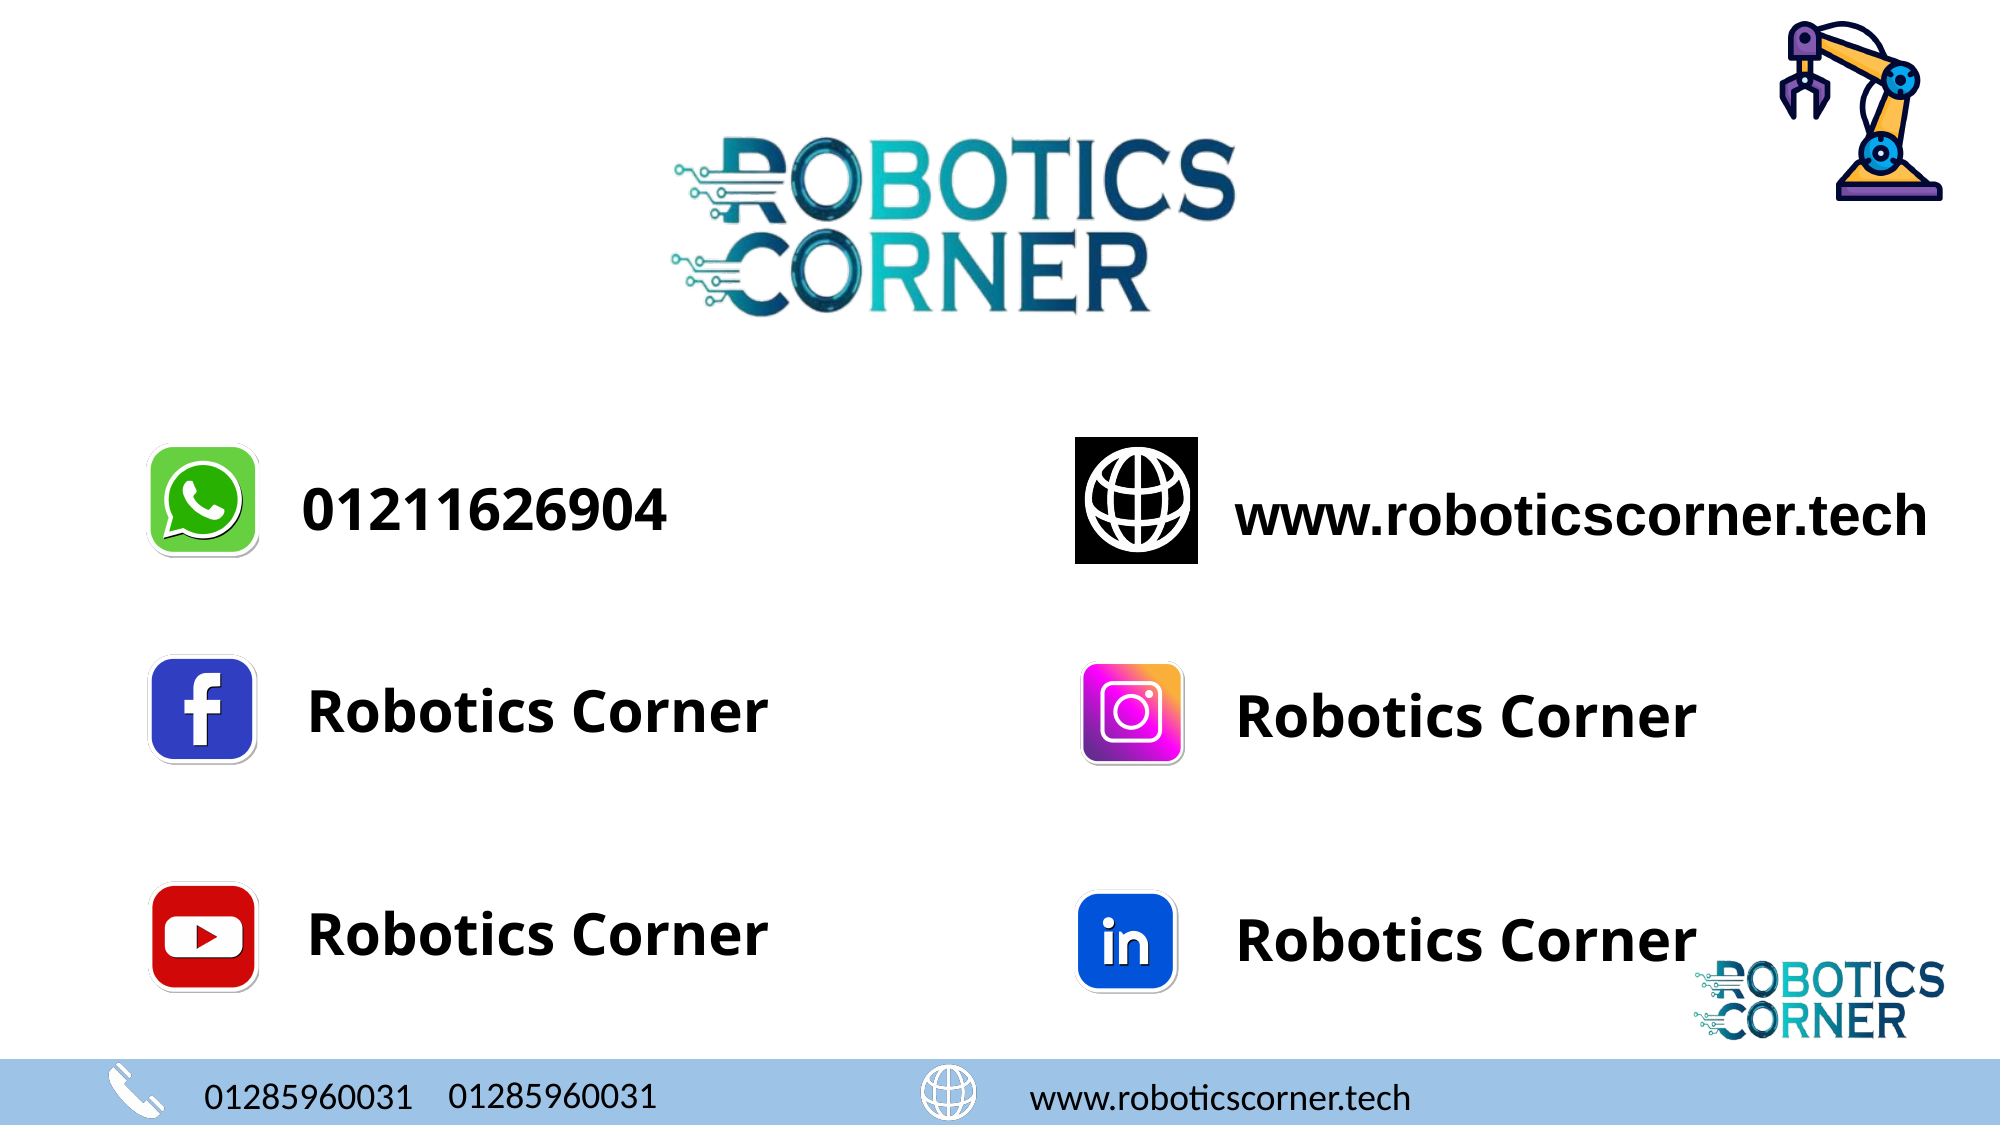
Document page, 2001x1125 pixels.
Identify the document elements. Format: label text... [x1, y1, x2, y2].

picture [103, 1057, 170, 1124]
picture [1074, 655, 1186, 775]
text_box Robotics Corner [291, 666, 845, 822]
text_box www.roboticscorner.tech [1219, 469, 1969, 556]
picture [641, 0, 1256, 564]
text_box Robotics Corner [1219, 895, 1774, 1051]
picture [1074, 883, 1186, 994]
picture [146, 654, 258, 765]
picture [1771, 21, 1951, 201]
text_box Robotics Corner [291, 889, 845, 1045]
picture [146, 443, 260, 558]
picture [915, 1059, 981, 1125]
picture [146, 878, 260, 993]
text_box 01211626904 [286, 464, 840, 551]
text_box Robotics Corner [1219, 671, 1774, 828]
picture [1680, 859, 1953, 1125]
